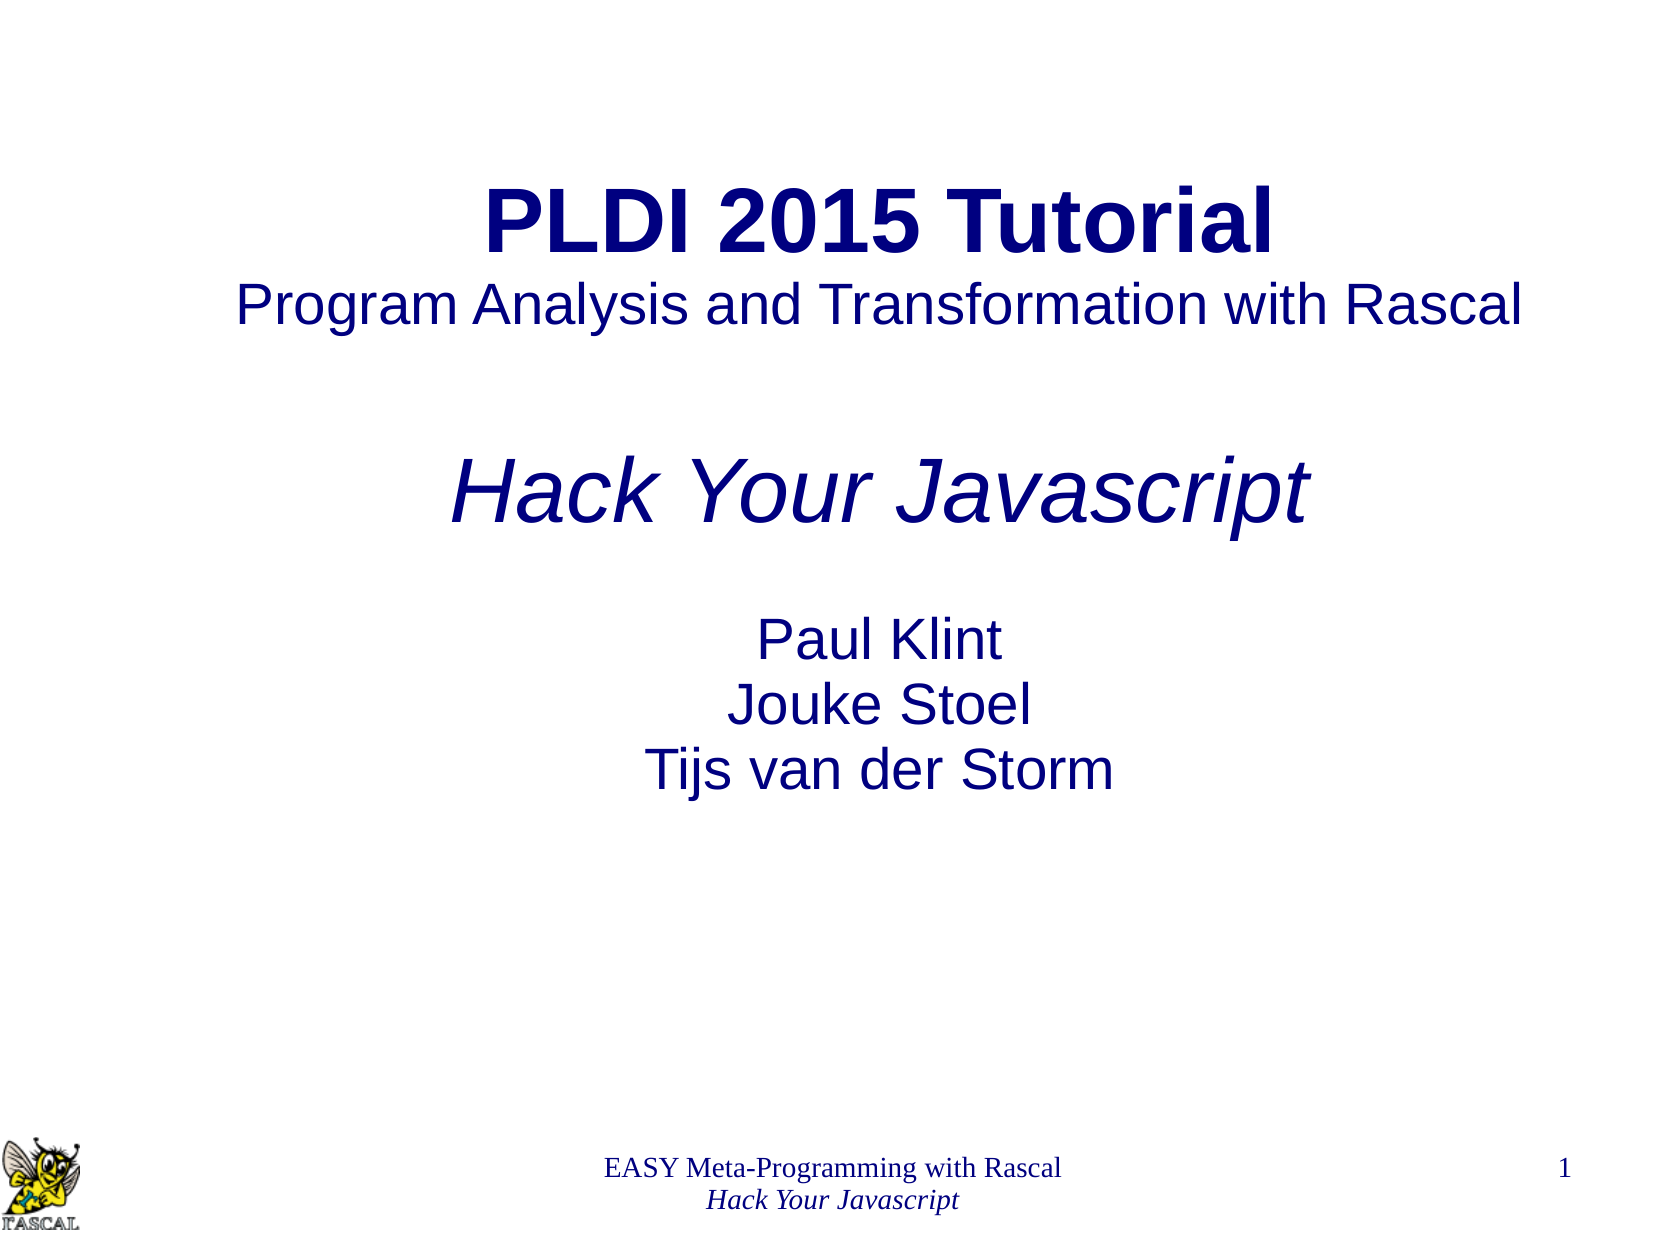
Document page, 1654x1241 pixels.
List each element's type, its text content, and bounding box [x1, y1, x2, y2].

picture [1, 1137, 80, 1230]
title PLDI 2015 Tutorial Program Analysis and Transformation with Rascal Hack Your Javascript Paul Klint Jouke Stoel Tijs van der Storm [136, 104, 1625, 1043]
